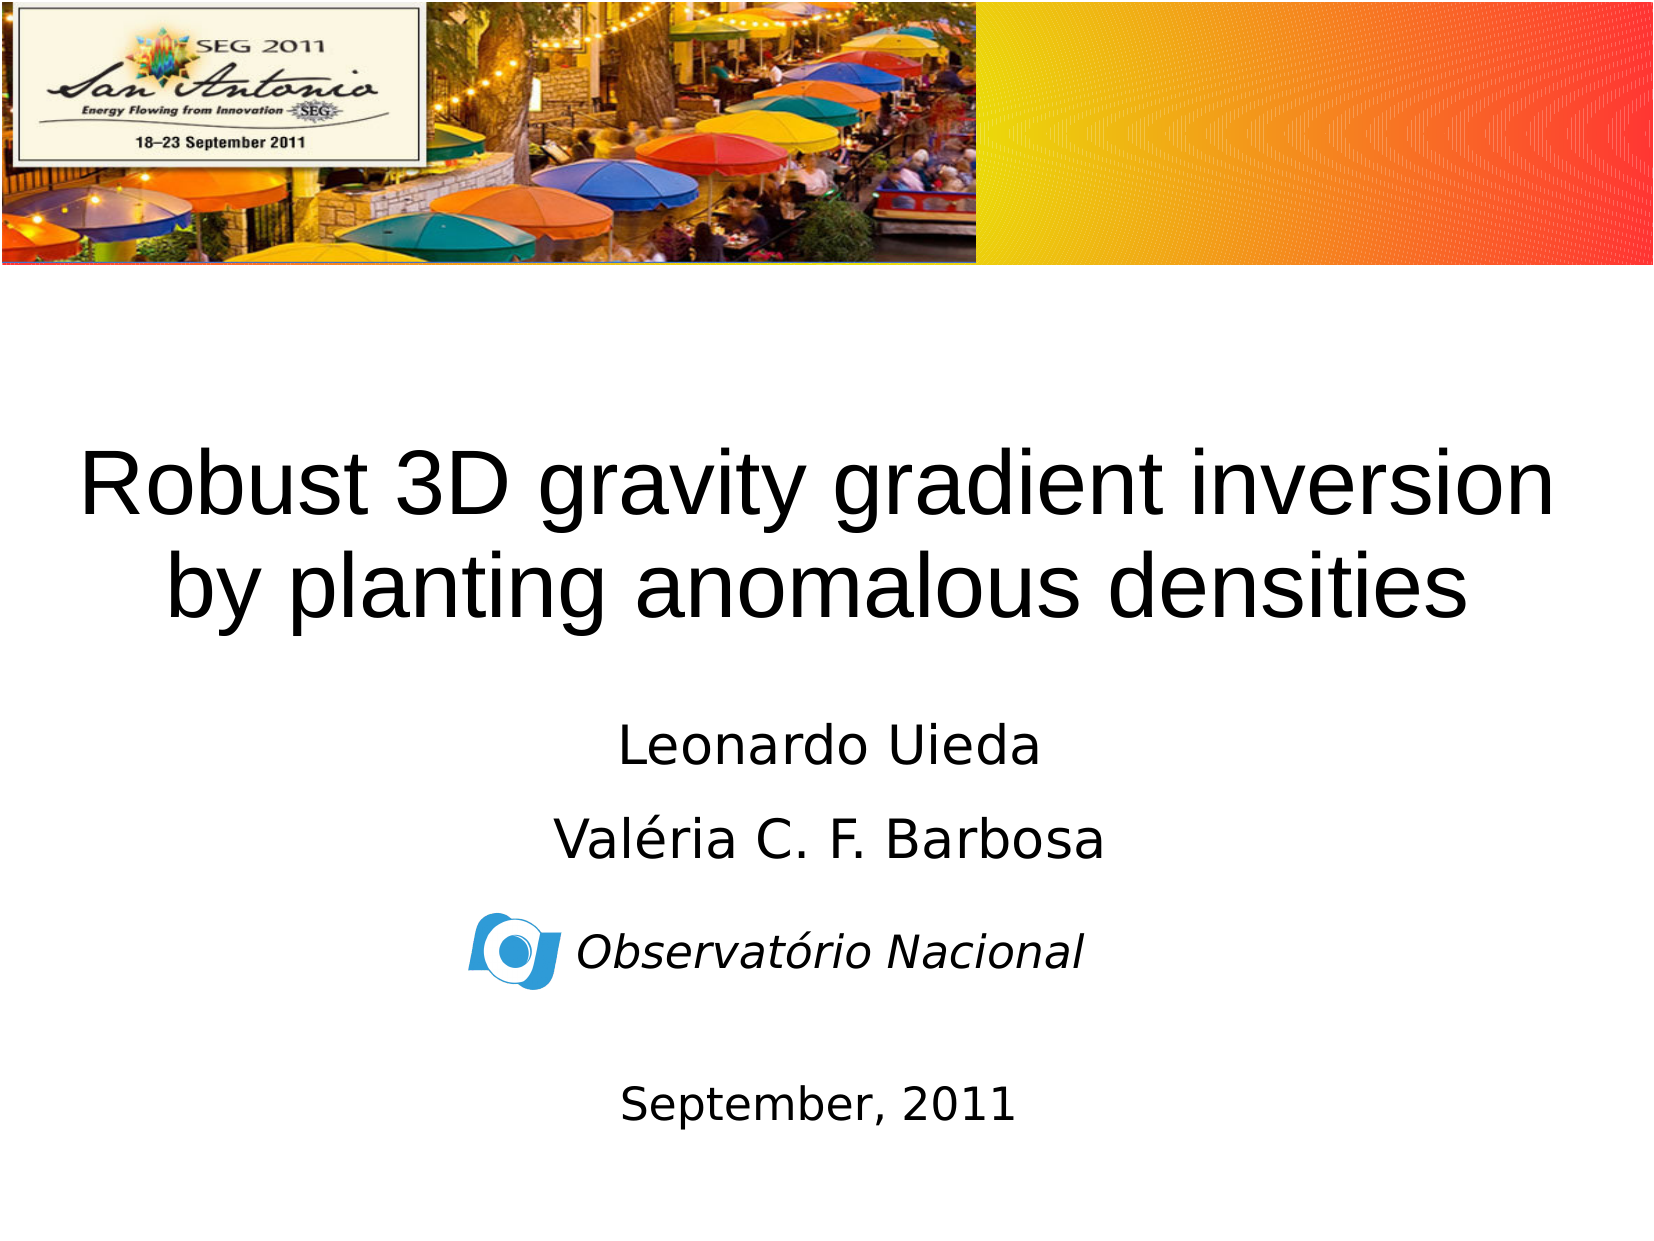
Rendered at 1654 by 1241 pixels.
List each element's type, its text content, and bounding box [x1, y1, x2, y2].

text_box September, 2011 [74, 1048, 1563, 1161]
text_box Observatório Nacional [86, 896, 1575, 1009]
text_box [2, 2, 1653, 265]
picture [467, 911, 563, 992]
picture [2, 2, 976, 263]
title Robust 3D gravity gradient inversion by planting anomalous densities [74, 399, 1563, 772]
subtitle Leonardo Uieda Valéria C. F. Barbosa [86, 713, 1575, 872]
